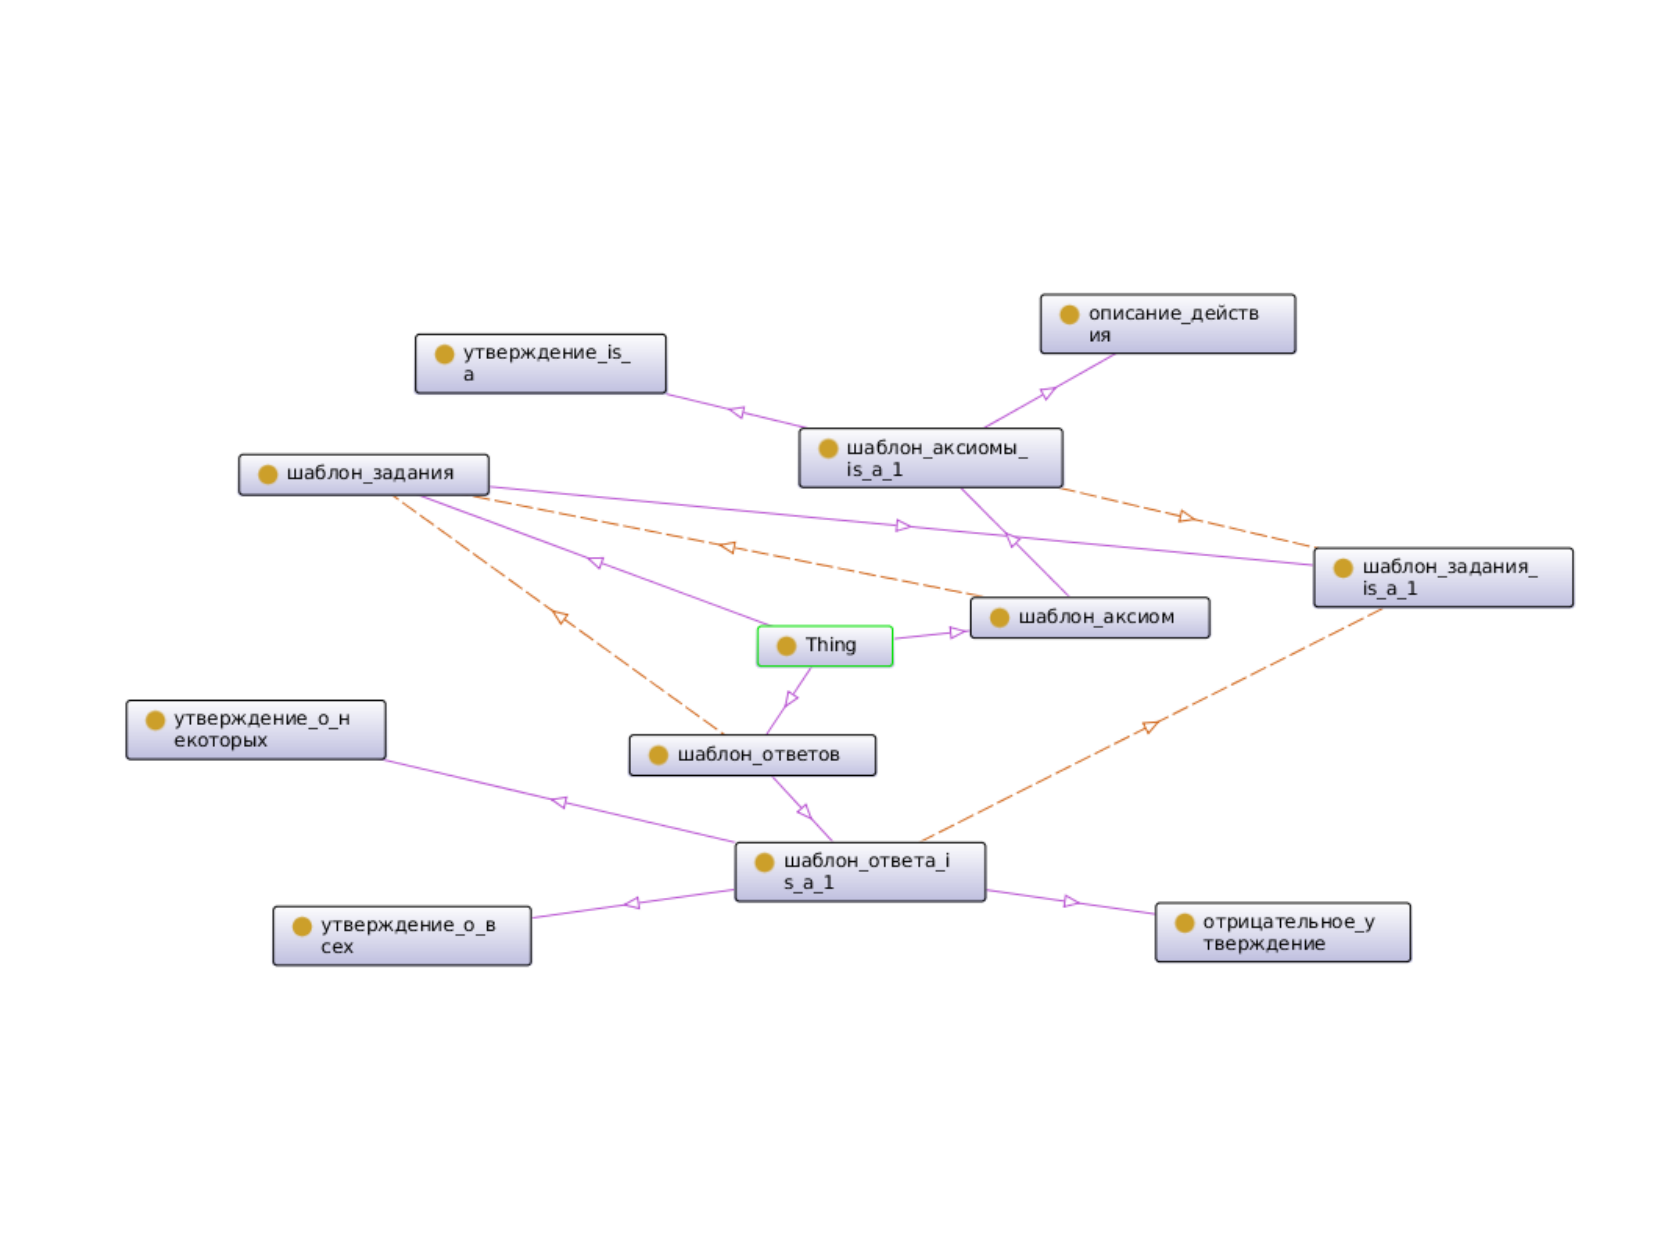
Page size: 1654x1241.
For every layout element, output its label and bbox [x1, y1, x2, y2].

picture [96, 262, 1585, 983]
